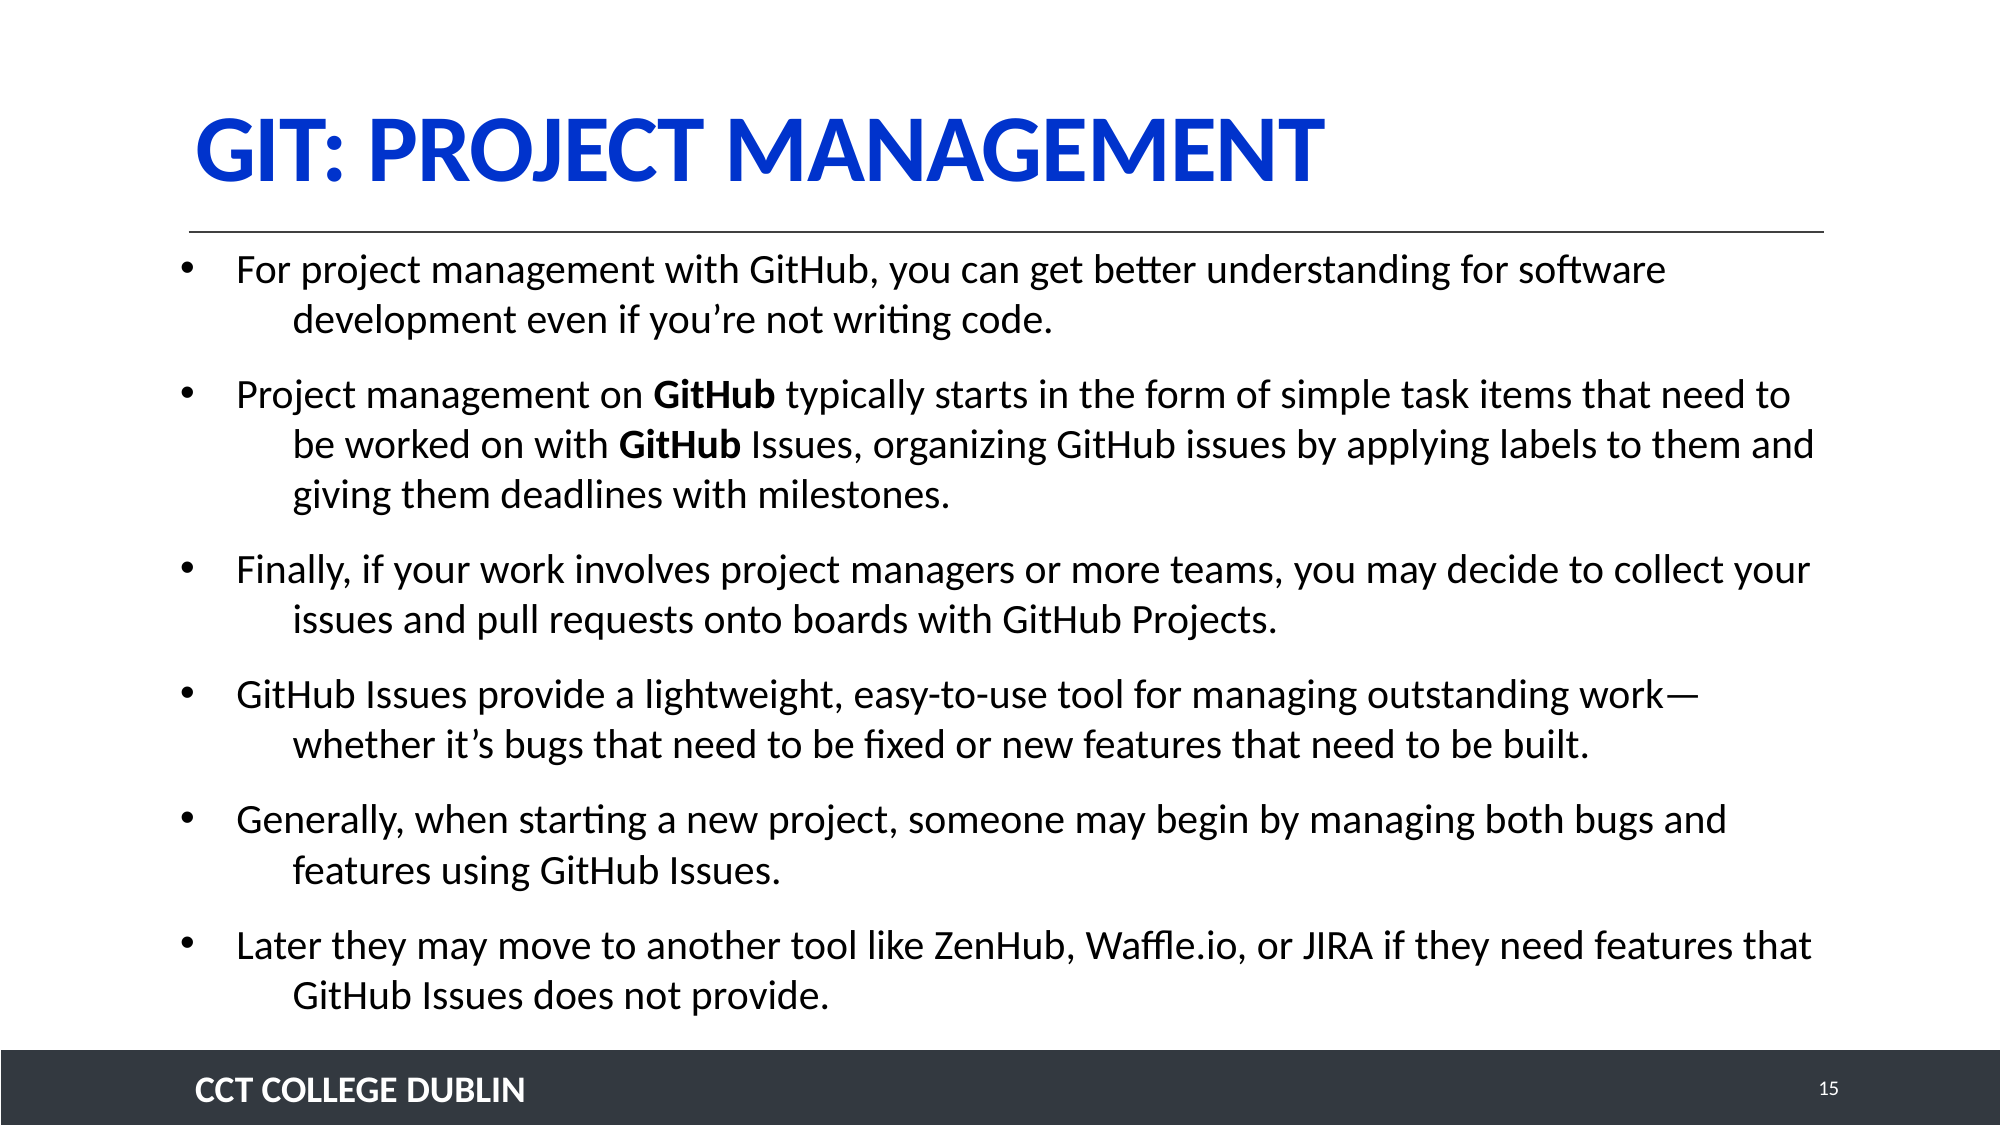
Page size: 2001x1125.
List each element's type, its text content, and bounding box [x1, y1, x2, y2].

list For project management with GitHub, you can get better understanding for software development even if you’re not writing code. Project management on GitHub typically starts in the form of simple task items that need to be worked on with GitHub Issues, organizing GitHub issues by applying labels to them and giving them deadlines with milestones. Finally, if your work involves project managers or more teams, you may decide to collect your issues and pull requests onto boards with GitHub Projects. GitHub Issues provide a lightweight, easy-to-use tool for managing outstanding work—whether it’s bugs that need to be fixed or new features that need to be built. Generally, when starting a new project, someone may begin by managing both bugs and features using GitHub Issues. Later they may move to another tool like ZenHub, Waffle.io, or JIRA if they need features that GitHub Issues does not provide. [180, 234, 1831, 1096]
text_box CCT COLLEGE DUBLIN [180, 1057, 1299, 1118]
text_box [1803, 1057, 1932, 1118]
title GIT: PROJECT MANAGEMENT [180, 7, 1831, 211]
